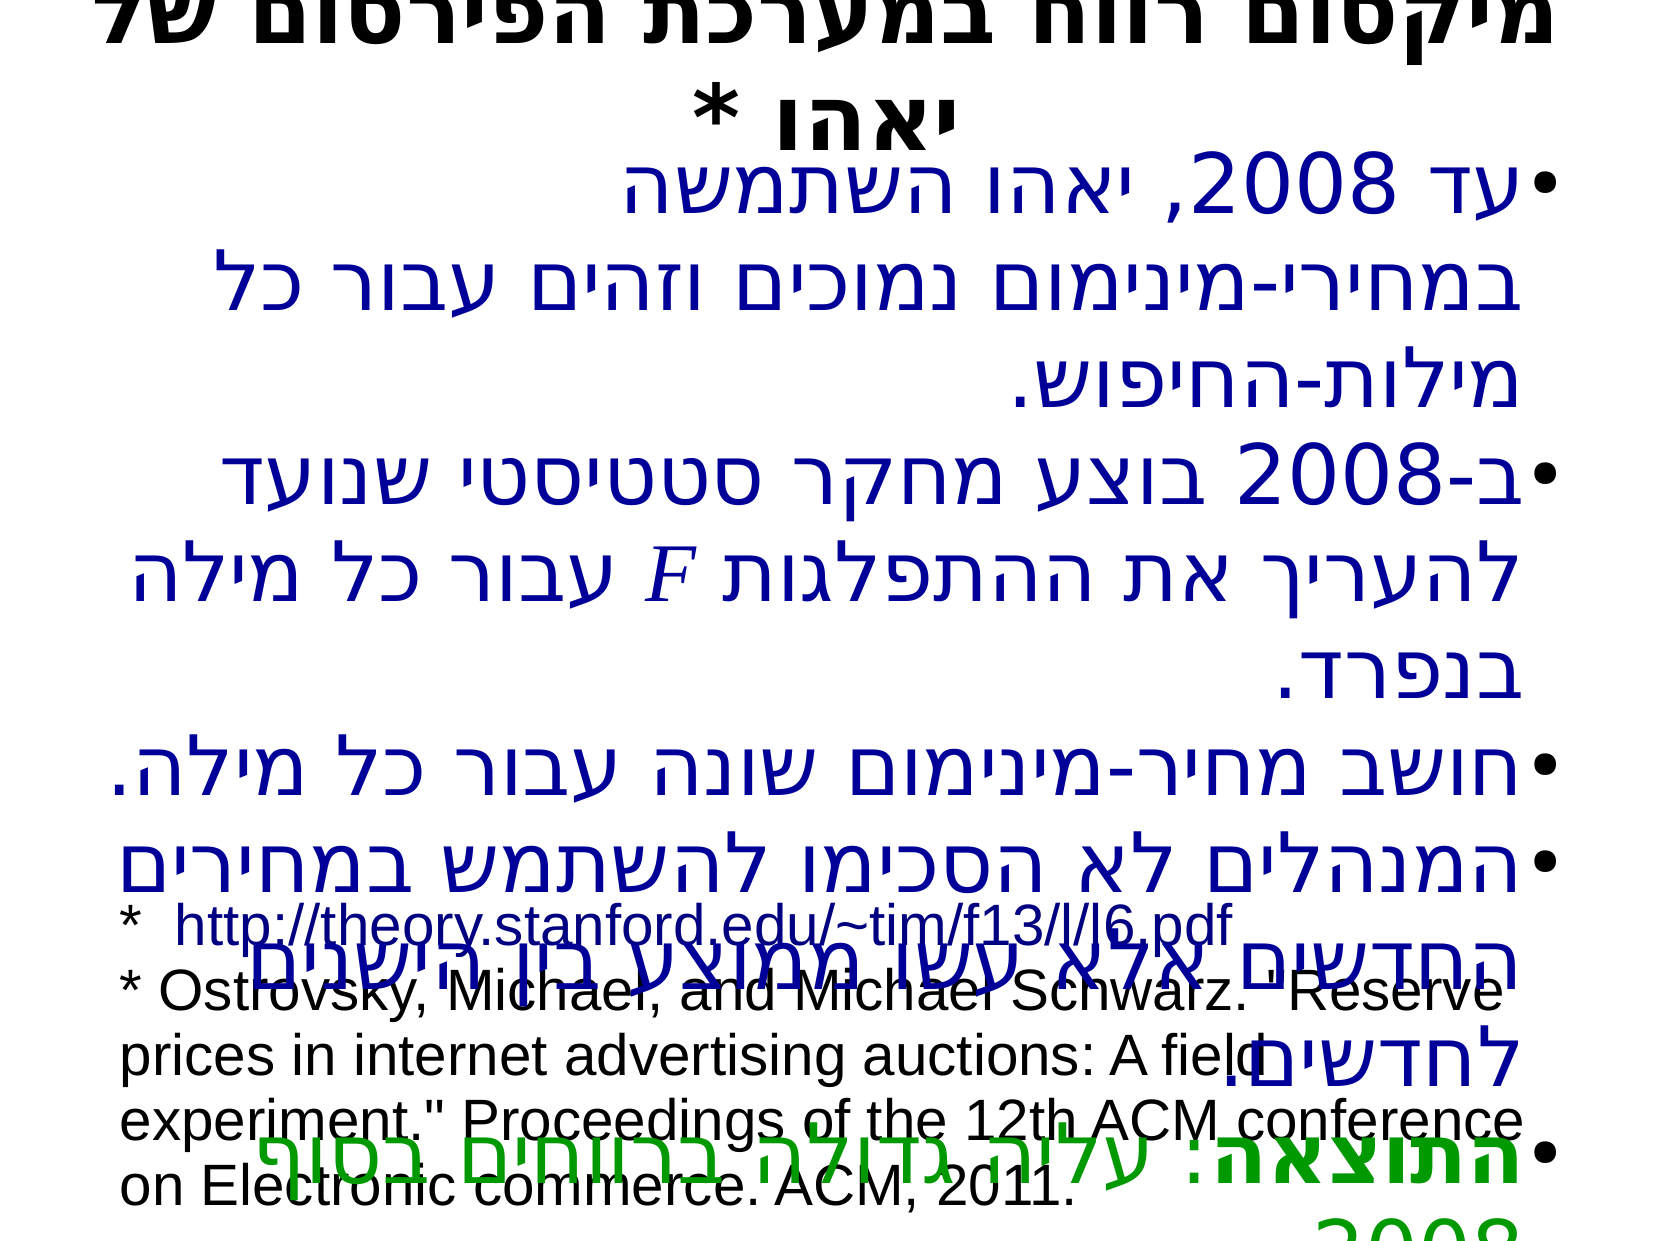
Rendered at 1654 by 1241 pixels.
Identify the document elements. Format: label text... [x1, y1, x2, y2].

chart [875, 587, 995, 647]
text_box עד 2008, יאהו השתמשה במחירי-מינימום נמוכים וזהים עבור כל מילות-החיפוש. ב-2008 בוצע מחקר סטטיסטי שנועד להעריך את ההתפלגות F עבור כל מילה בנפרד. חושב מחיר-מינימום שונה עבור כל מילה. המנהלים לא הסכימו להשתמש במחירים החדשים אלא עשו ממוצע בין הישנים לחדשים. התוצאה: עליה גדולה ברווחים בסוף 2008. [45, 128, 1576, 884]
title מיקסום רווח במערכת הפירסום של יאהו * [0, 0, 1654, 136]
text_box * http://theory.stanford.edu/~tim/f13/l/l6.pdf * Ostrovsky, Michael, and Michael Schwarz. "Reserve prices in internet advertising auctions: A field experiment." Proceedings of the 12th ACM conference on Electronic commerce. ACM, 2011. [105, 885, 1621, 1225]
